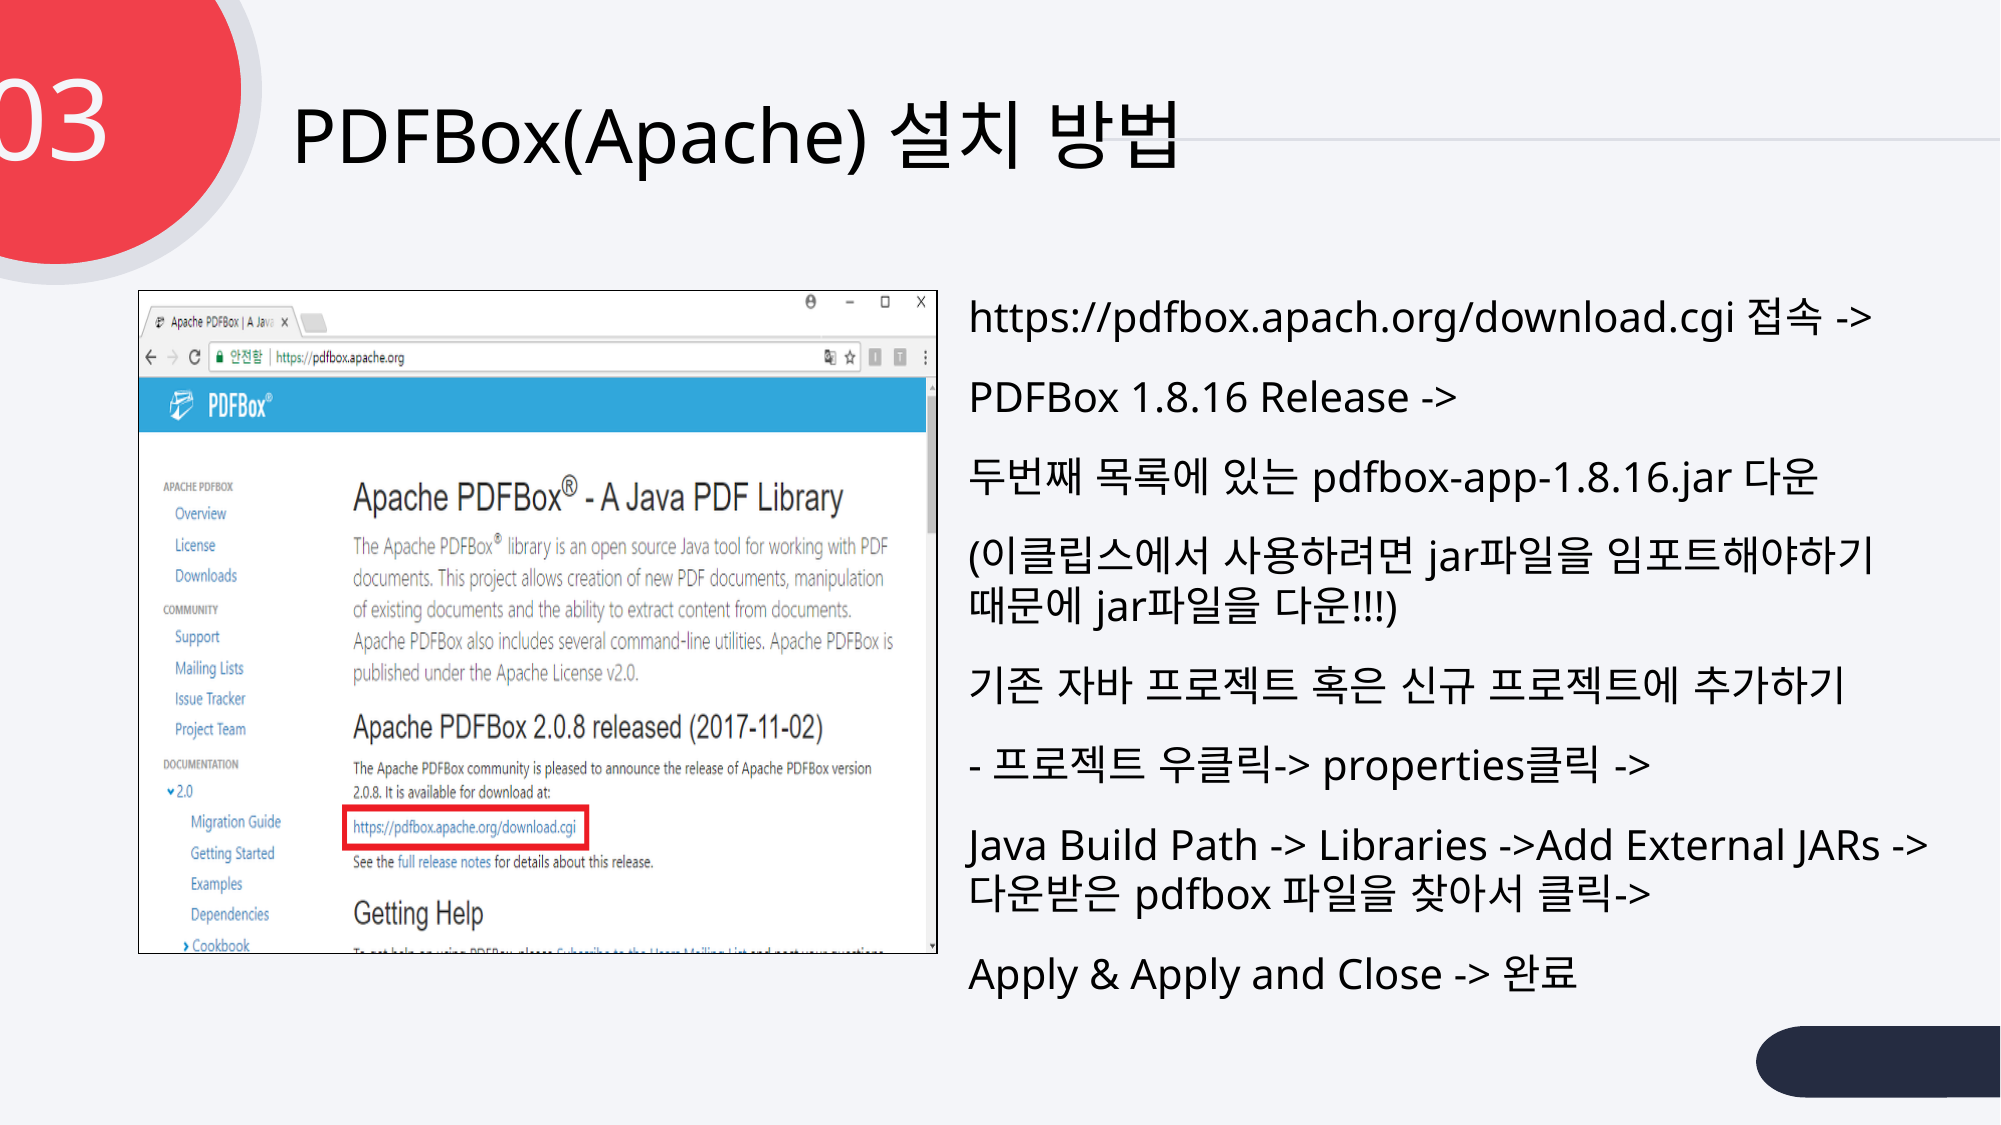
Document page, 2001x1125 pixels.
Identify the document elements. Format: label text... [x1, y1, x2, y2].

list 03 [0, 47, 167, 186]
picture [139, 291, 937, 953]
title PDFBox(Apache) 설치 방법 [290, 89, 1326, 191]
list https://pdfbox.apach.org/download.cgi 접속 -> PDFBox 1.8.16 Release -> 두번째 목록에 있는 pdfbox-app-1.8.16.jar 다운 (이클립스에서 사용하려면 jar파일을 임포트해야하기 때문에 jar파일을 다운!!!) 기존 자바 프로젝트 혹은 신규 프로젝트에 추가하기 - 프로젝트 우클릭-> properties클릭 -> Java Build Path -> Libraries ->Add External JARs -> 다운받은 pdfbox 파일을 찾아서 클릭-> Apply & Apply and Close -> 완료 [968, 291, 1969, 1036]
